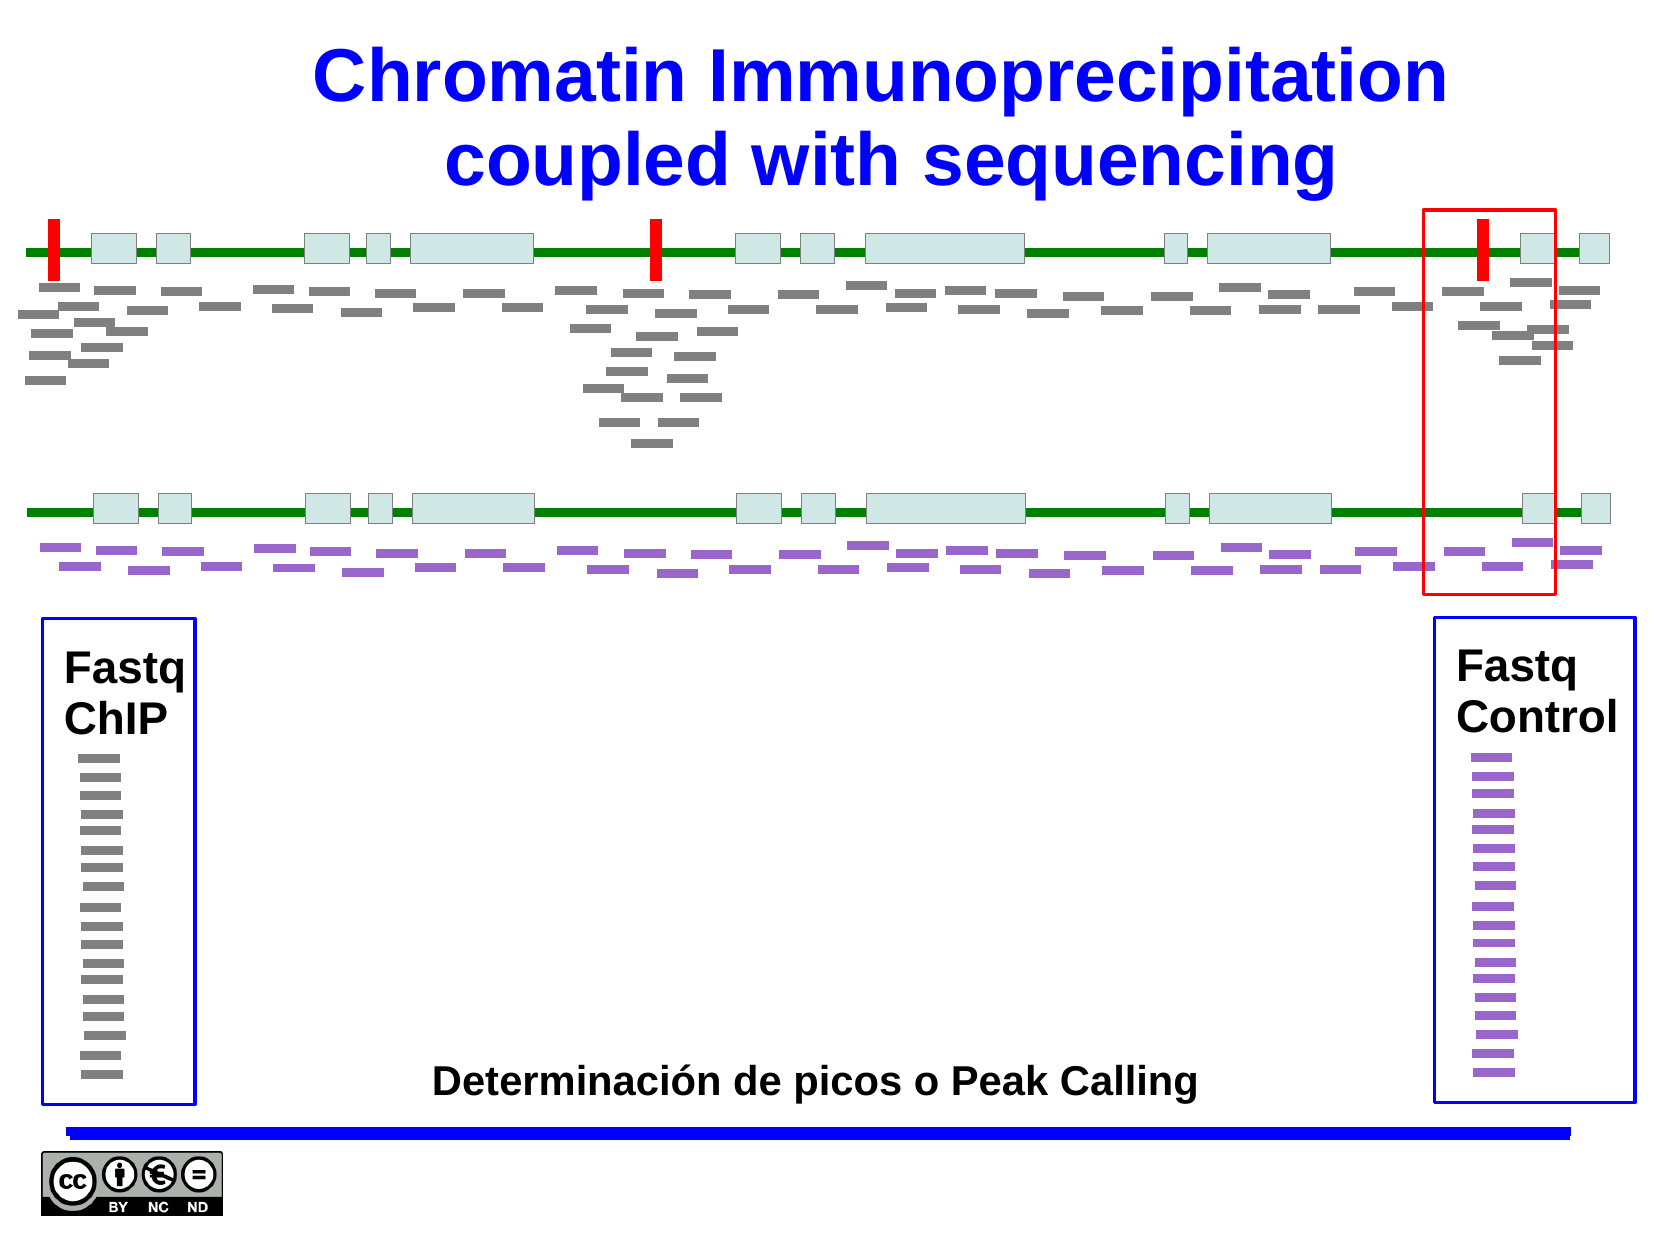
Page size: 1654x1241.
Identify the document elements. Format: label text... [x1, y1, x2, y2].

picture [41, 1151, 223, 1216]
text_box Fastq ChIP [49, 634, 214, 752]
text_box [304, 233, 350, 264]
text_box [1164, 233, 1188, 264]
text_box [368, 493, 393, 524]
text_box [800, 233, 835, 264]
text_box [42, 618, 196, 1105]
text_box [735, 233, 781, 264]
text_box [158, 493, 192, 524]
text_box [305, 493, 351, 524]
text_box [865, 233, 1025, 264]
text_box Fastq Control [1441, 632, 1634, 750]
text_box Determinación de picos o Peak Calling [417, 1050, 1603, 1112]
text_box [156, 233, 191, 264]
text_box [1207, 233, 1331, 264]
text_box [1423, 210, 1556, 595]
text_box [410, 233, 534, 264]
text_box [1434, 617, 1636, 1103]
text_box [91, 233, 137, 264]
text_box [1165, 493, 1190, 524]
text_box [1581, 493, 1611, 524]
text_box [366, 233, 391, 264]
text_box [93, 493, 139, 524]
title Chromatin Immunoprecipitation coupled with sequencing [147, 13, 1636, 222]
text_box [866, 493, 1026, 524]
text_box [1209, 493, 1332, 524]
text_box [412, 493, 535, 524]
text_box [1579, 233, 1610, 264]
text_box [736, 493, 782, 524]
text_box [801, 493, 836, 524]
